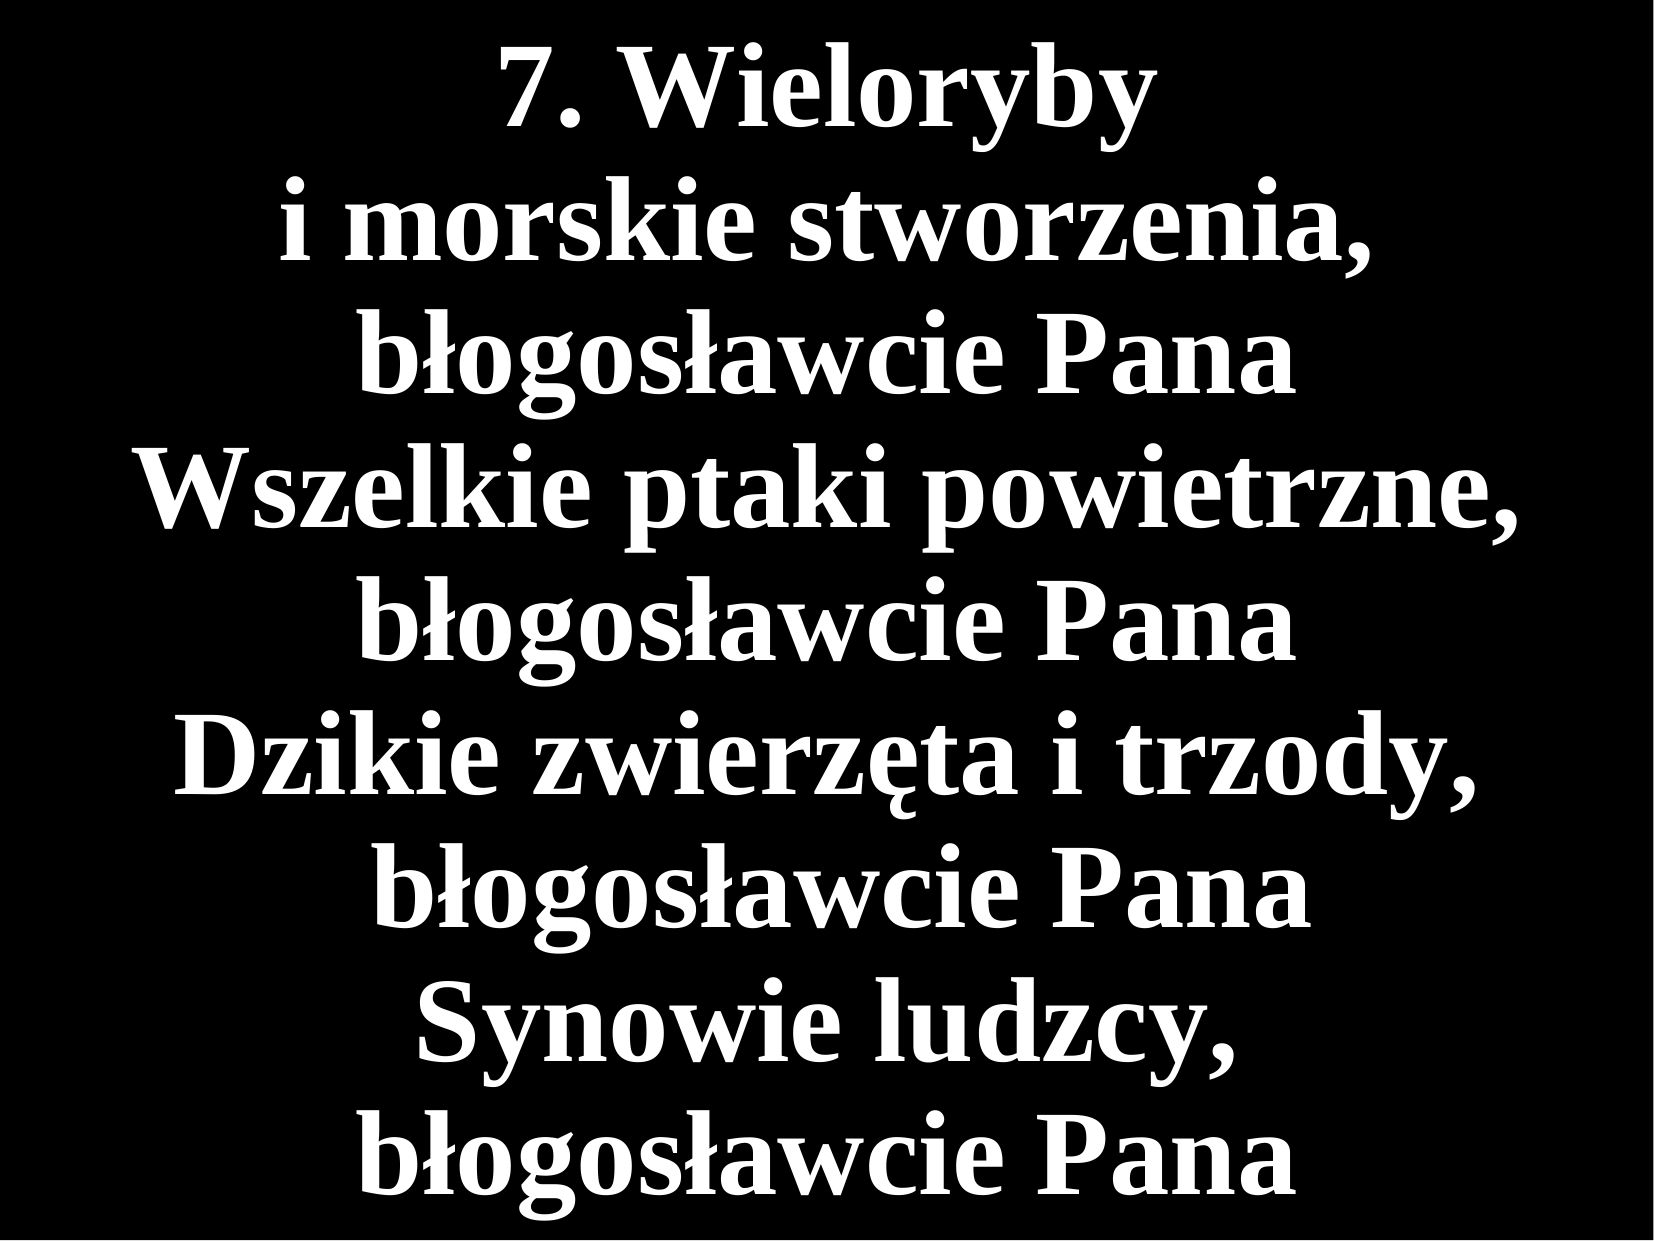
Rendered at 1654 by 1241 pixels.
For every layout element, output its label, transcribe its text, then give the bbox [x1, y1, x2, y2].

title 7. Wieloryby i morskie stworzenia, błogosławcie Pana Wszelkie ptaki powietrzne, błogosławcie Pana Dzikie zwierzęta i trzody, błogosławcie Pana Synowie ludzcy, błogosławcie Pana [0, 0, 1654, 1241]
